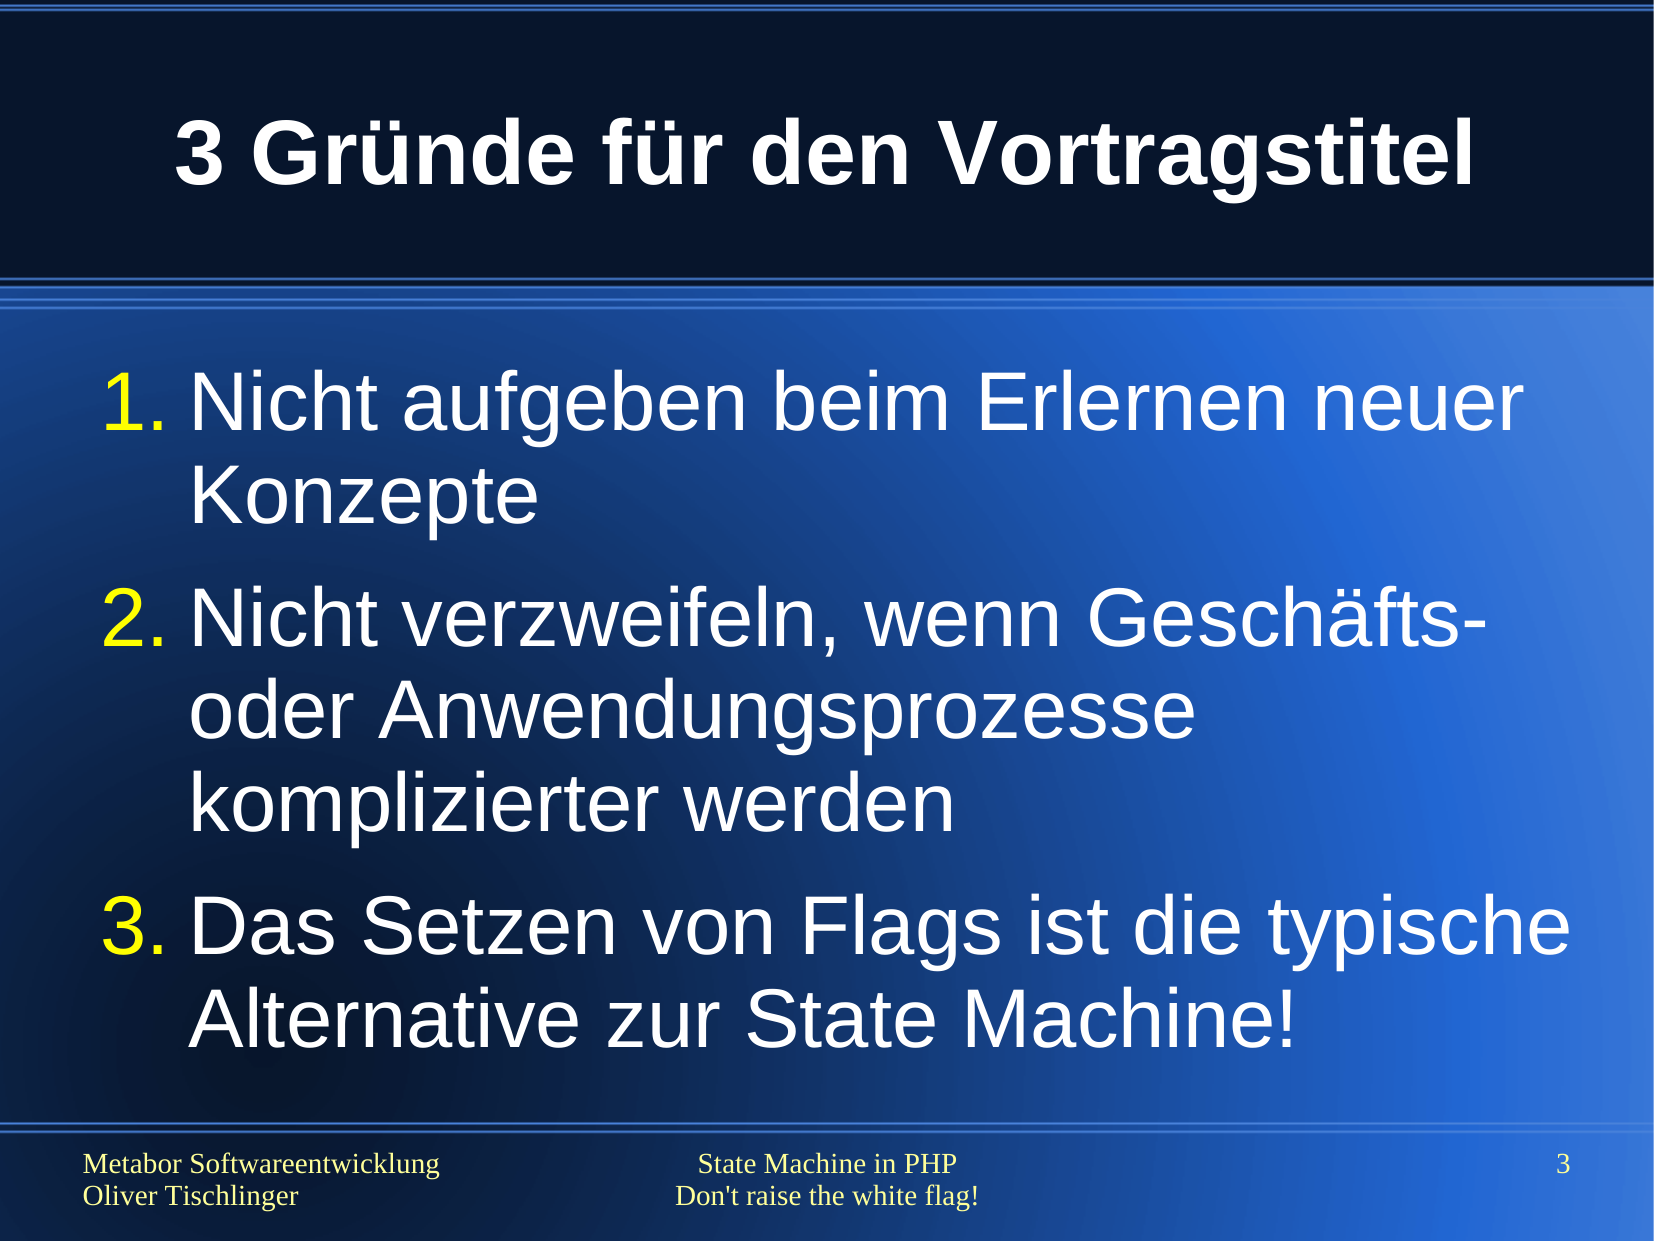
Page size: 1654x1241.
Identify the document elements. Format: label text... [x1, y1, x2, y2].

list Nicht aufgeben beim Erlernen neuer Konzepte Nicht verzweifeln, wenn Geschäfts- oder Anwendungsprozesse komplizierter werden Das Setzen von Flags ist die typische Alternative zur State Machine! [82, 355, 1595, 1066]
picture [0, 0, 1654, 1241]
title 3 Gründe für den Vortragstitel [82, 49, 1571, 257]
